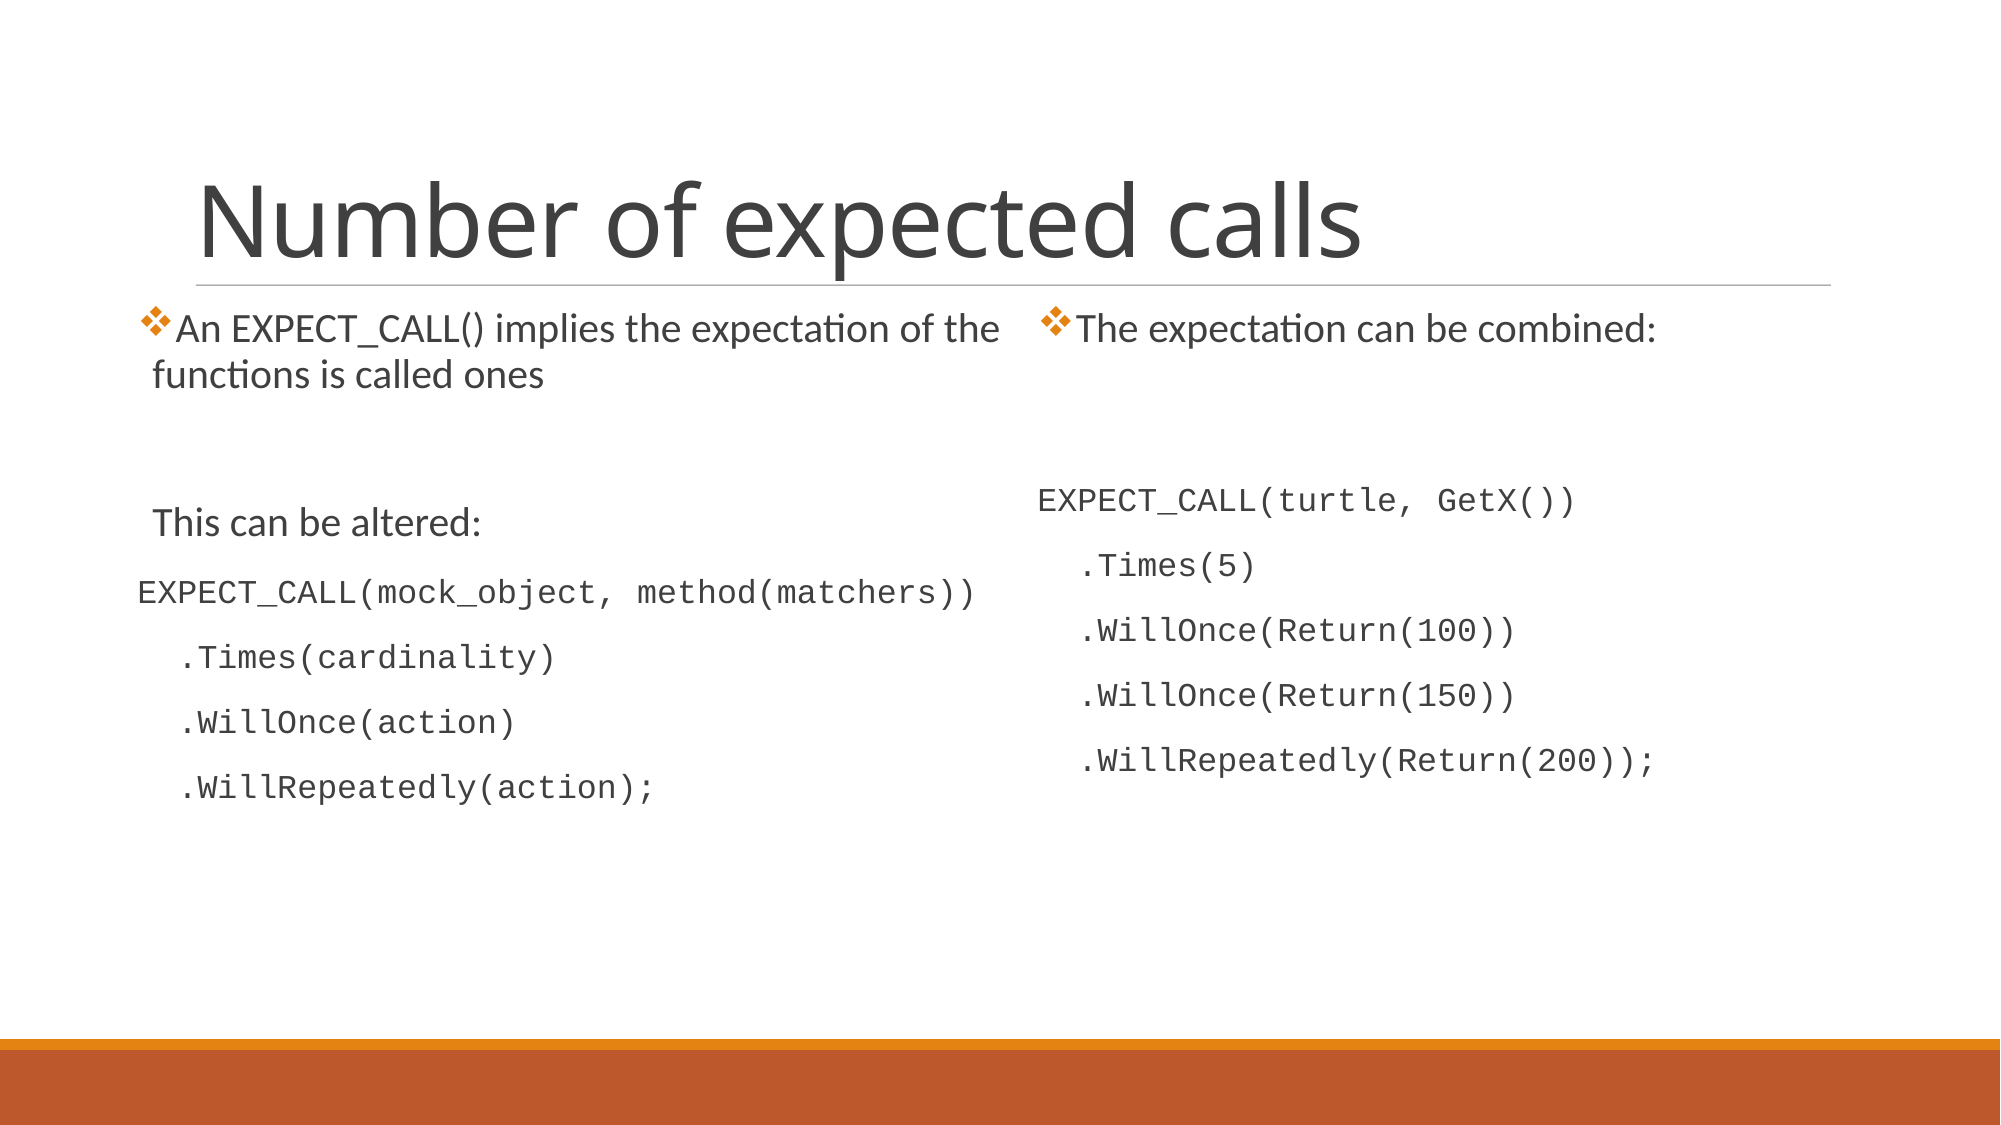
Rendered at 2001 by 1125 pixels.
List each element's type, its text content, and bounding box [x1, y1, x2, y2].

list The expectation can be combined: EXPECT_CALL(turtle, GetX()) .Times(5) .WillOnce(Return(100)) .WillOnce(Return(150)) .WillRepeatedly(Return(200)); [1037, 299, 1863, 1014]
list An EXPECT_CALL() implies the expectation of the functions is called ones This can be altered: EXPECT_CALL(mock_object, method(matchers)) .Times(cardinality) .WillOnce(action) .WillRepeatedly(action); [137, 299, 1015, 1014]
title Number of expected calls [180, 47, 1830, 285]
